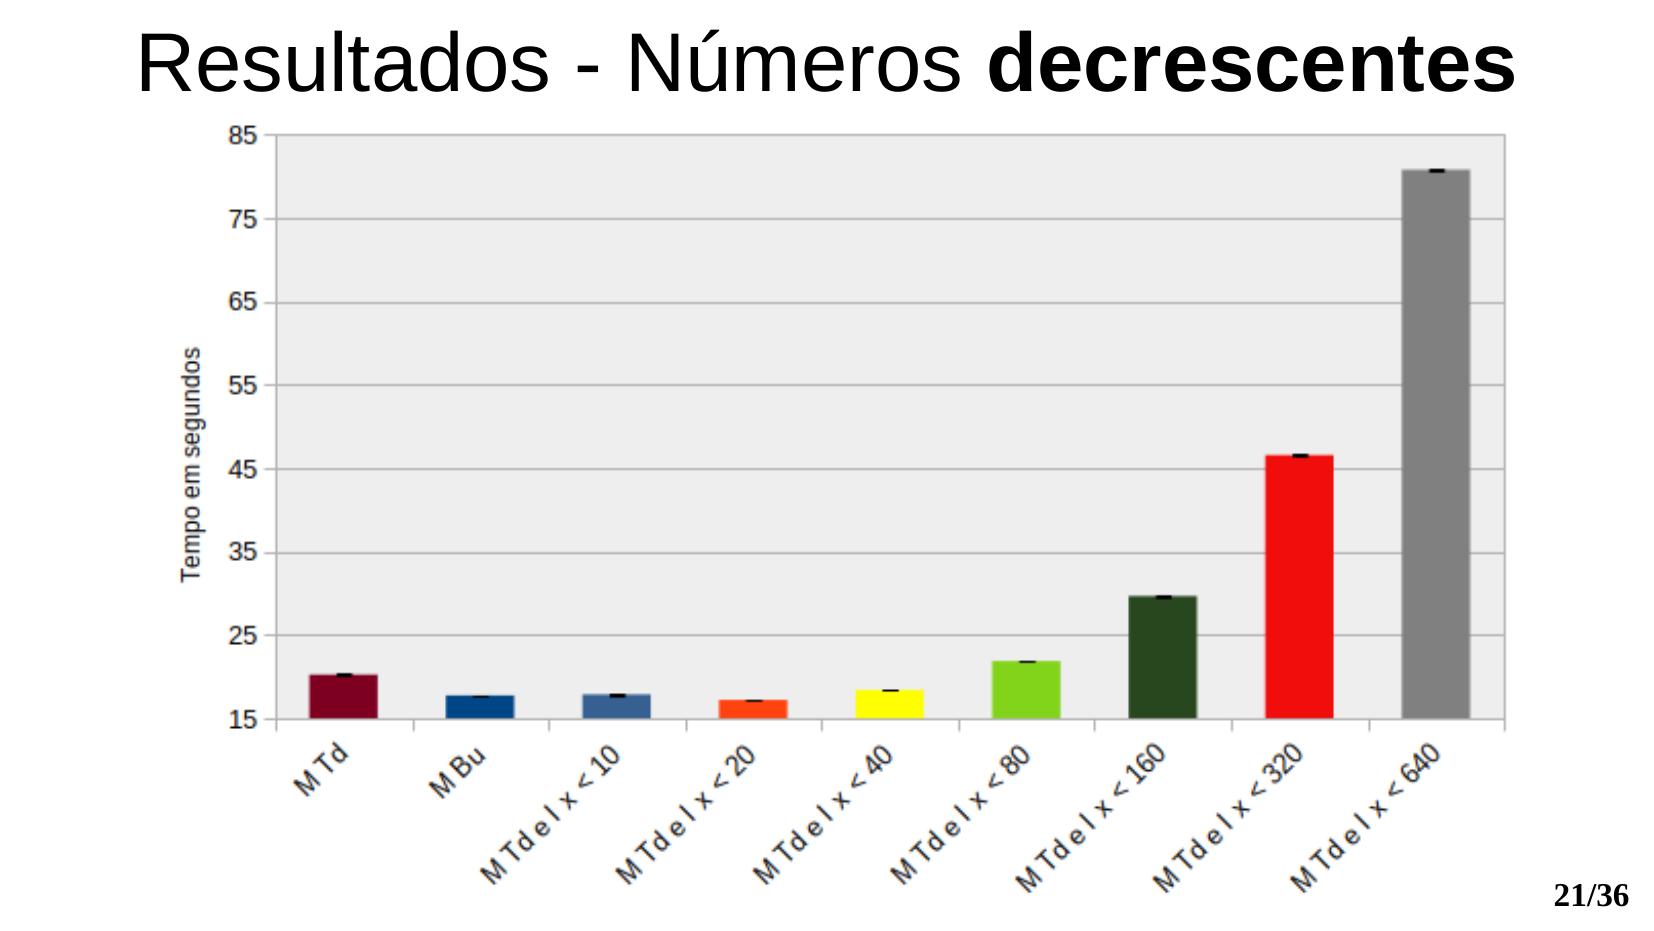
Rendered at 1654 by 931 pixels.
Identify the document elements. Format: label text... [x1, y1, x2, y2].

picture [120, 118, 1533, 931]
title Resultados - Números decrescentes [82, 16, 1571, 110]
